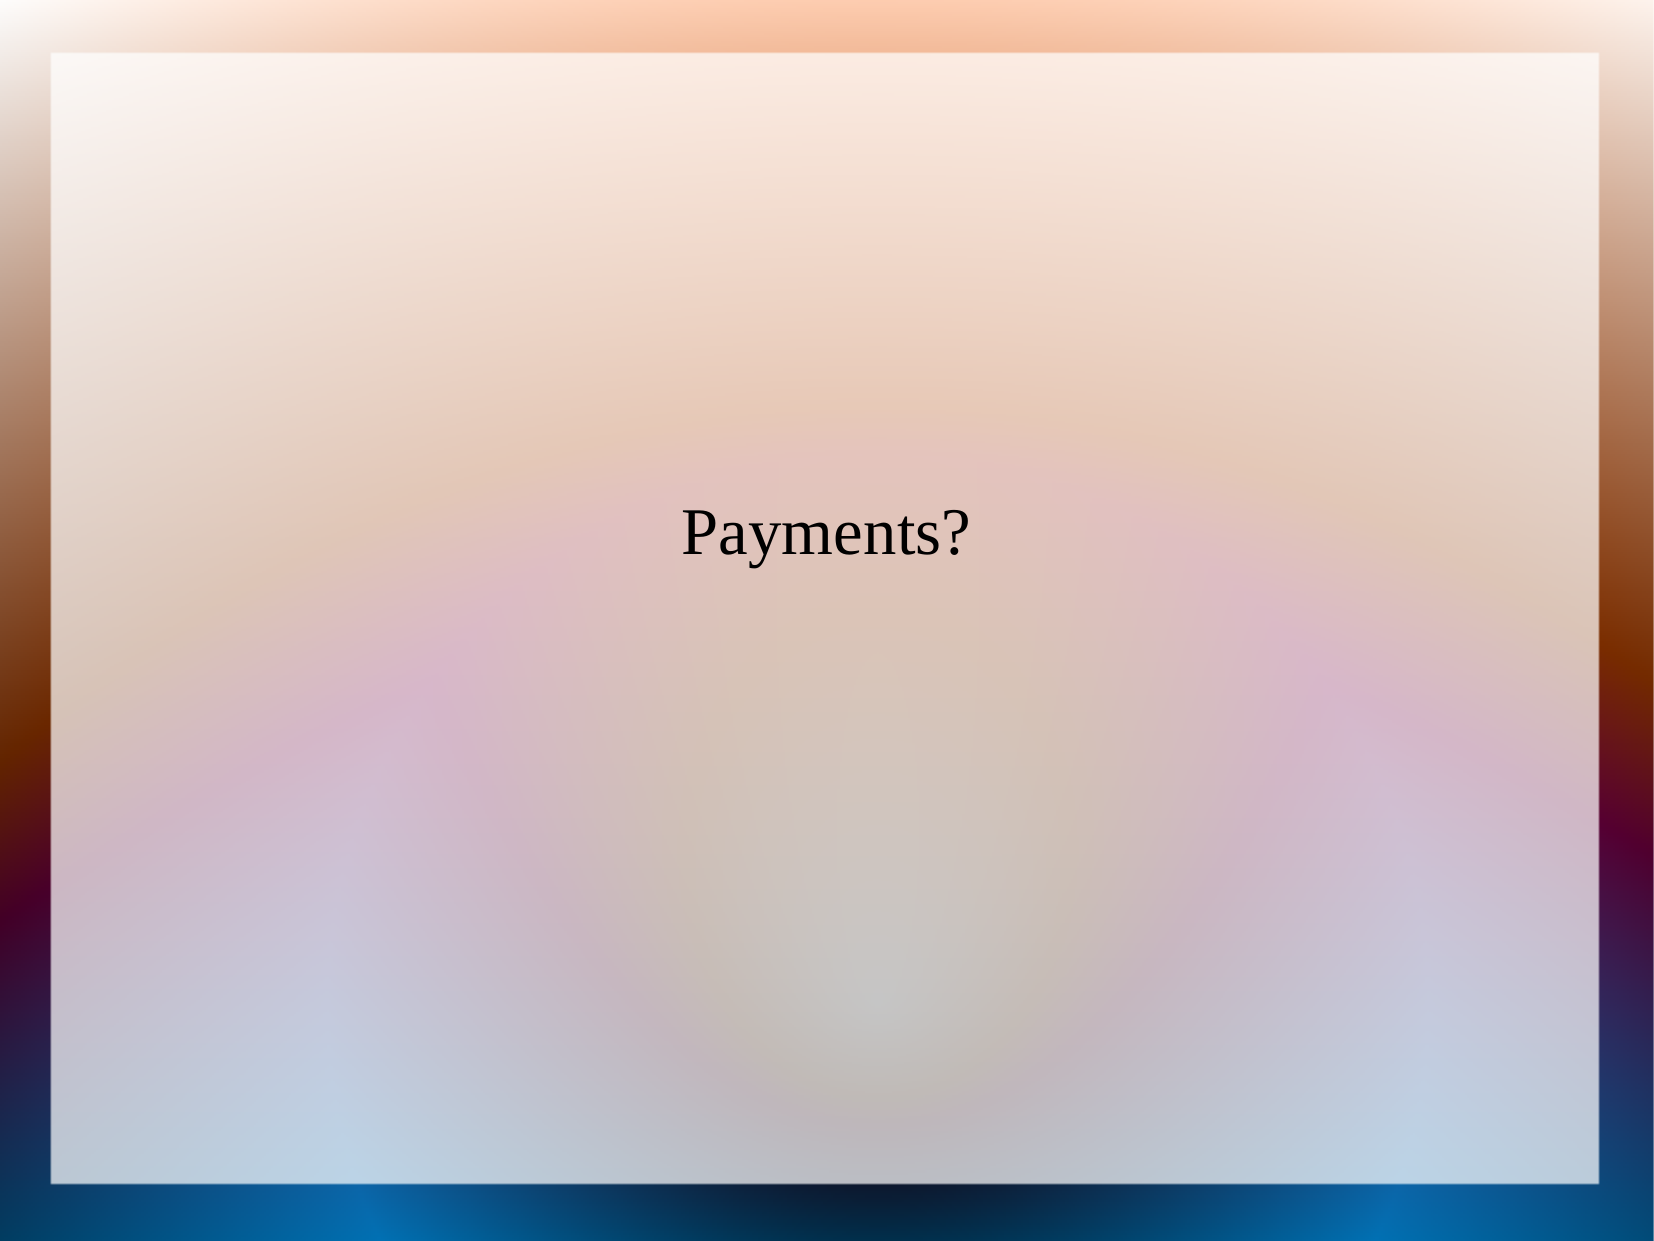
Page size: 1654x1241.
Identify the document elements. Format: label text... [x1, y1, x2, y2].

subtitle Payments? [82, 55, 1571, 1010]
picture [0, 0, 1654, 1241]
